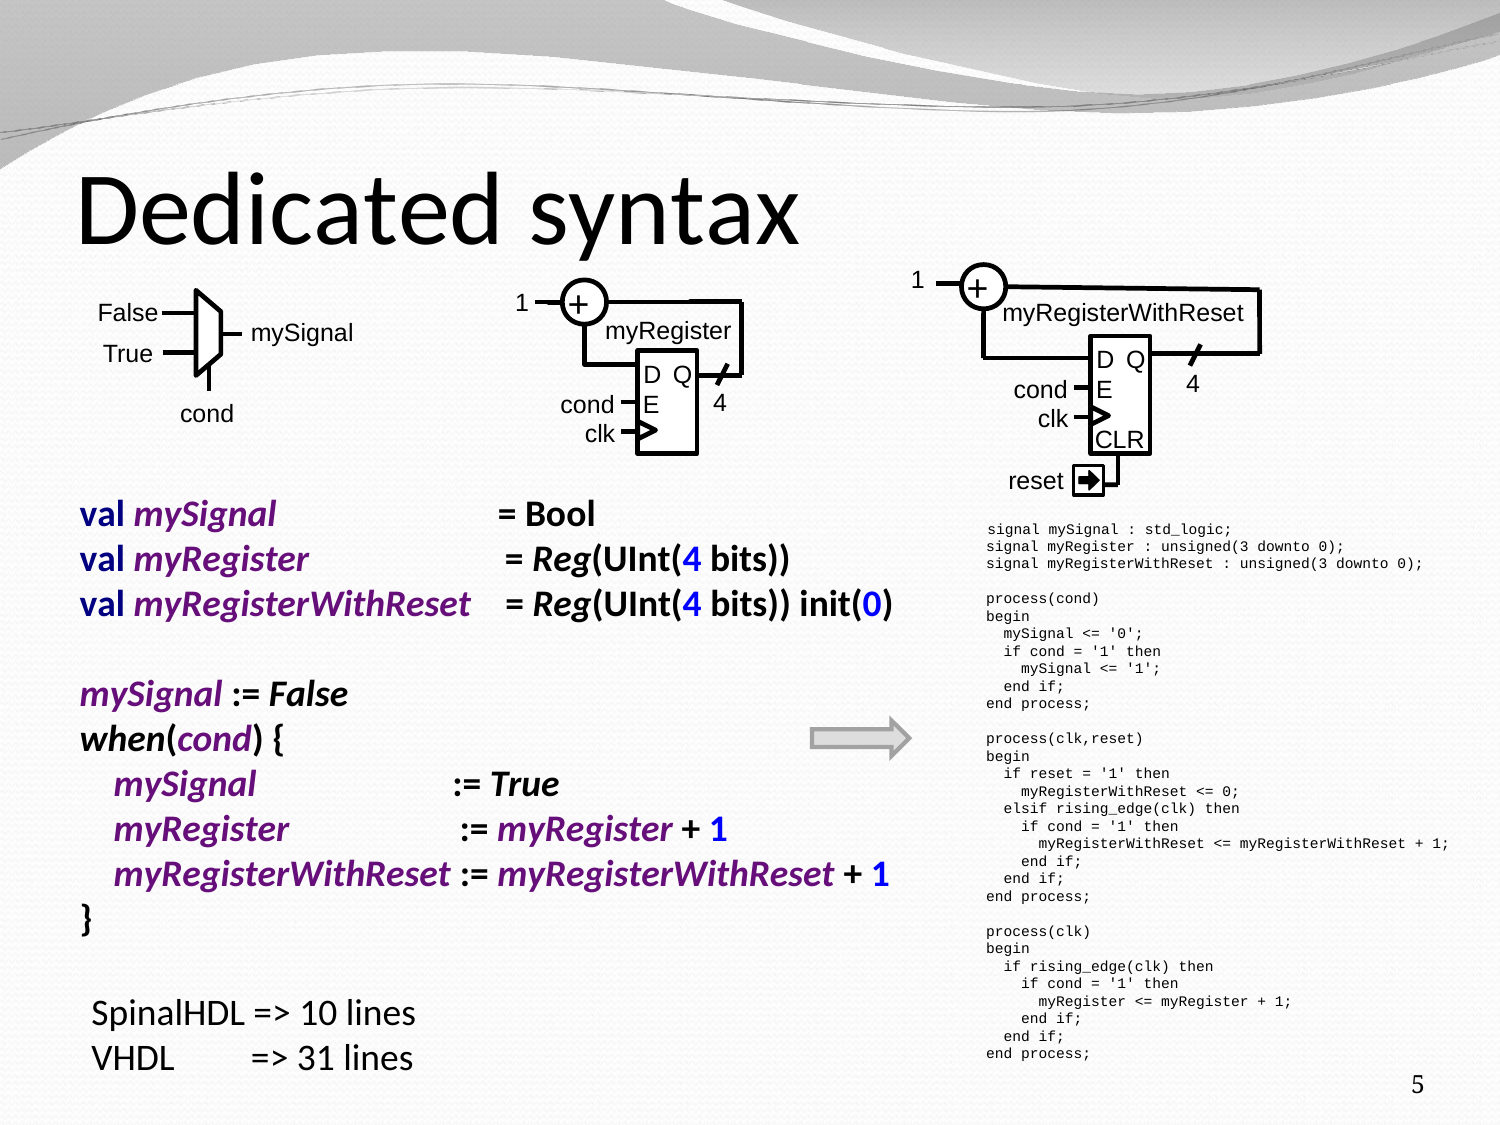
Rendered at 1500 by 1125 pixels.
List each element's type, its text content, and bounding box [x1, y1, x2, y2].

text_box myRegister [590, 306, 739, 352]
text_box signal mySignal : std_logic; signal myRegister : unsigned(3 downto 0); signal myRegisterWithReset : unsigned(3 downto 0); process(cond) begin mySignal <= '0'; if cond = '1' then mySignal <= '1'; end if; end process; process(clk,reset) begin if reset = '1' then myRegisterWithReset <= 0; elsif rising_edge(clk) then if cond = '1' then myRegisterWithReset <= myRegisterWithReset + 1; end if; end if; end process; process(clk) begin if rising_edge(clk) then if cond = '1' then myRegister <= myRegister + 1; end if; end if; end process; [953, 512, 1465, 1069]
text_box [812, 720, 910, 756]
text_box + [961, 264, 1006, 309]
text_box 1 [484, 278, 560, 324]
text_box Q [658, 352, 708, 396]
text_box + [562, 279, 607, 325]
text_box 4 [1155, 359, 1231, 405]
text_box [195, 290, 221, 376]
text_box E [1083, 366, 1128, 411]
title Dedicated syntax [75, 78, 1426, 266]
text_box False [82, 289, 174, 334]
text_box CLR [1079, 415, 1160, 461]
text_box [1091, 384, 1150, 415]
text_box cond [165, 390, 250, 435]
text_box Q [1111, 334, 1168, 384]
text_box myRegisterWithReset [986, 290, 1257, 334]
text_box cond [545, 380, 630, 426]
text_box cond [998, 366, 1083, 411]
text_box val mySignal = Bool val myRegister = Reg(UInt(4 bits)) val myRegisterWithReset = Reg(UInt(4 bits)) init(0) mySignal := False when(cond) { mySignal := True myRegister := myRegister + 1 myRegisterWithReset := myRegisterWithReset + 1 } [64, 480, 909, 947]
text_box D [628, 352, 658, 380]
text_box True [85, 334, 171, 376]
text_box SpinalHDL => 10 lines VHDL => 31 lines [76, 980, 432, 1086]
text_box E [630, 380, 675, 426]
picture [0, 0, 1500, 1125]
text_box 4 [682, 379, 758, 424]
text_box clk [1015, 411, 1091, 441]
text_box [638, 396, 697, 454]
text_box D [1081, 334, 1111, 366]
text_box [1079, 465, 1104, 496]
text_box <numéro> [1299, 1069, 1426, 1103]
text_box 1 [879, 256, 956, 302]
text_box clk [562, 426, 638, 455]
text_box mySignal [236, 309, 369, 355]
text_box reset [934, 456, 1079, 502]
